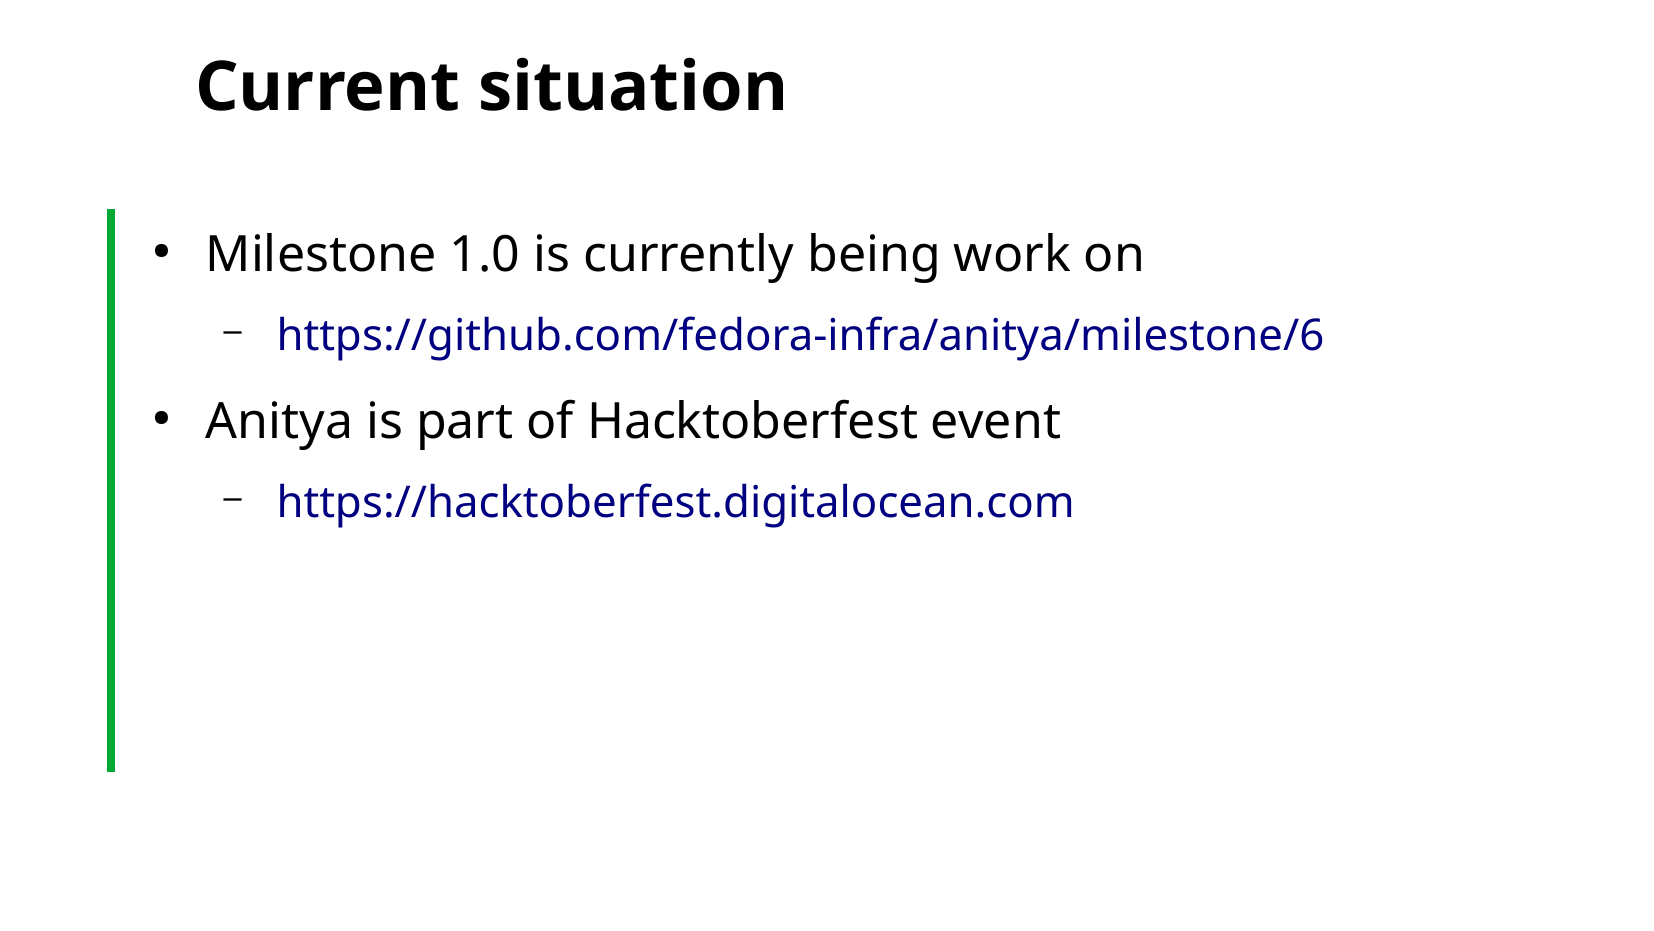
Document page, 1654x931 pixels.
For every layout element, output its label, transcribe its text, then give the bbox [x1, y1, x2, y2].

title Current situation [195, 6, 1621, 162]
list Milestone 1.0 is currently being work on https://github.com/fedora-infra/anitya/milestone/6 Anitya is part of Hacktoberfest event https://hacktoberfest.digitalocean.com [135, 217, 1621, 758]
